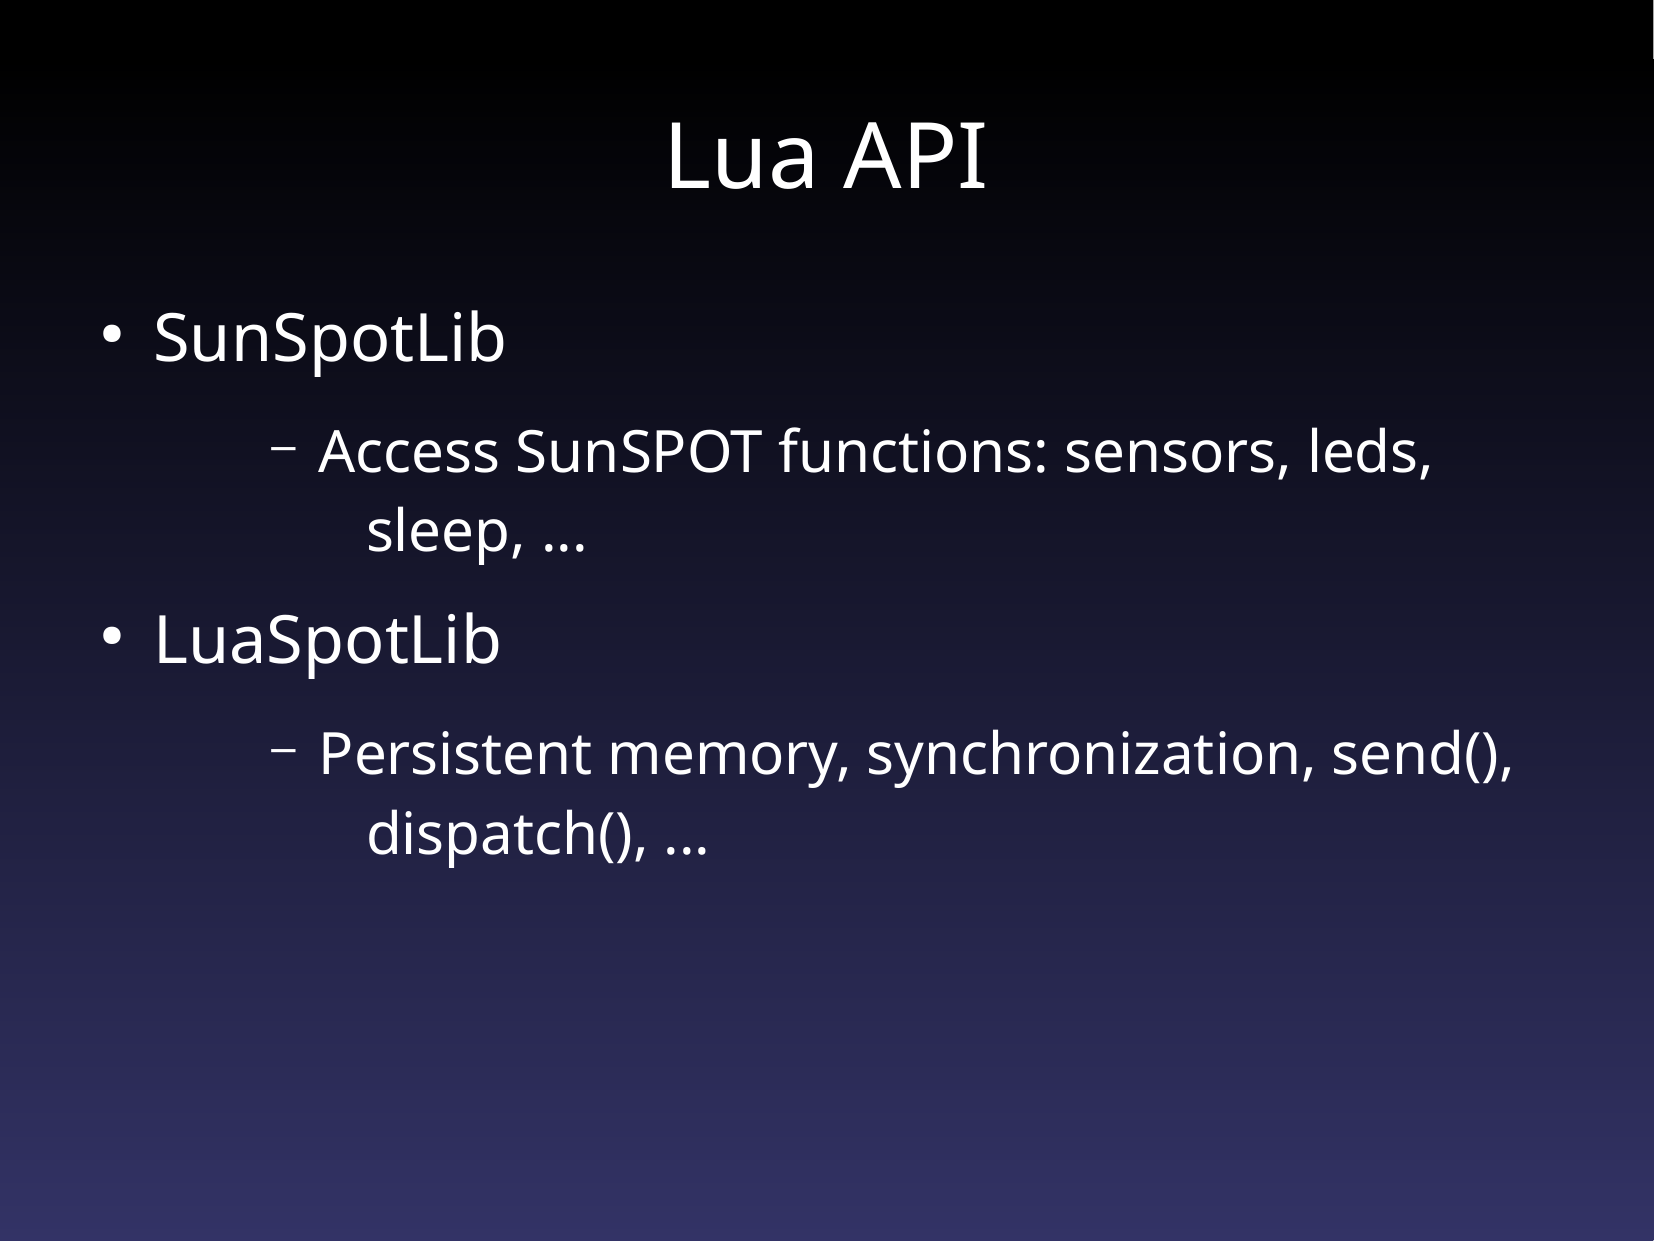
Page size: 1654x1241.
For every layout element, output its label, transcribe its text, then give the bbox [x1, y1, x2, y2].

list SunSpotLib Access SunSPOT functions: sensors, leds, sleep, ... LuaSpotLib Persistent memory, synchronization, send(), dispatch(), ... [82, 290, 1571, 1094]
title Lua API [82, 56, 1571, 249]
